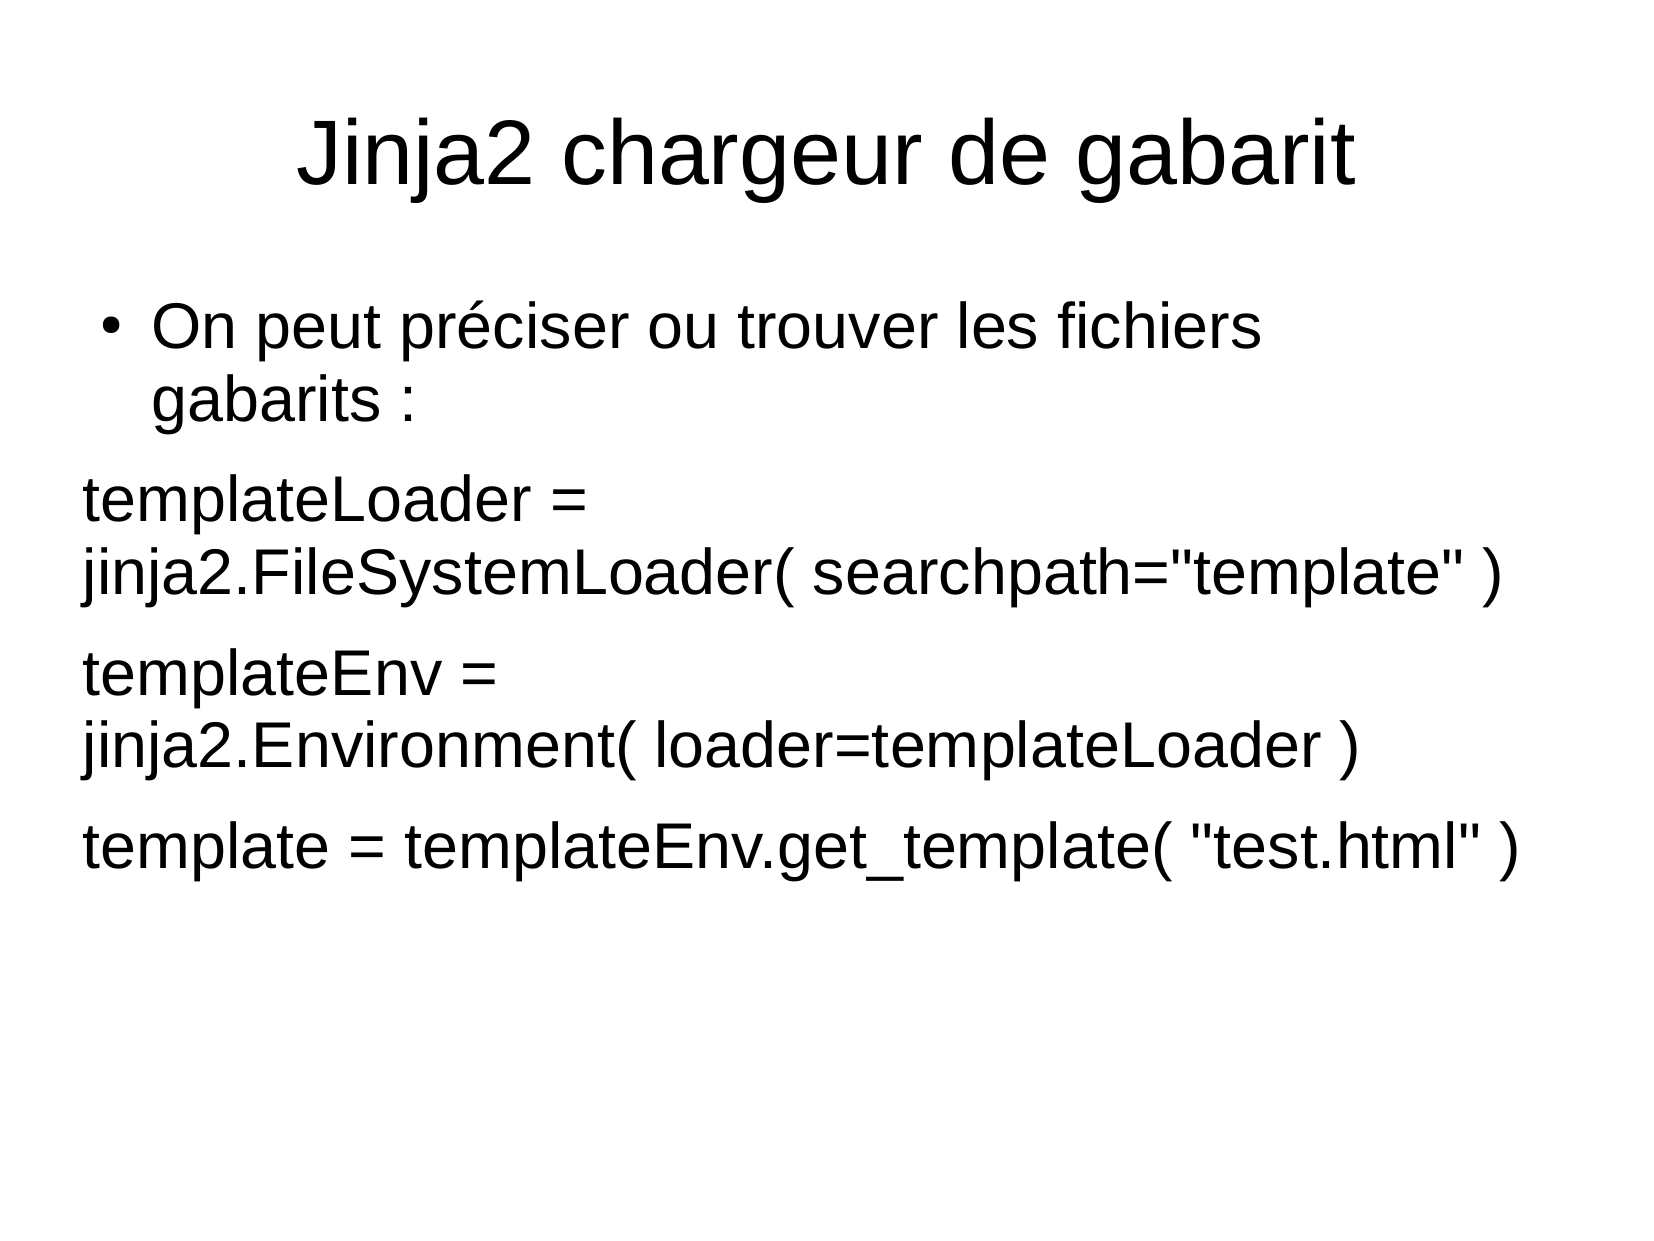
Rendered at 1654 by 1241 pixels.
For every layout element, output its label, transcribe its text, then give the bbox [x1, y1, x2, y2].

title Jinja2 chargeur de gabarit [82, 49, 1571, 257]
list On peut préciser ou trouver les fichiers gabarits : templateLoader = jinja2.FileSystemLoader( searchpath="template" ) templateEnv = jinja2.Environment( loader=templateLoader ) template = templateEnv.get_template( "test.html" ) [82, 290, 1538, 1010]
